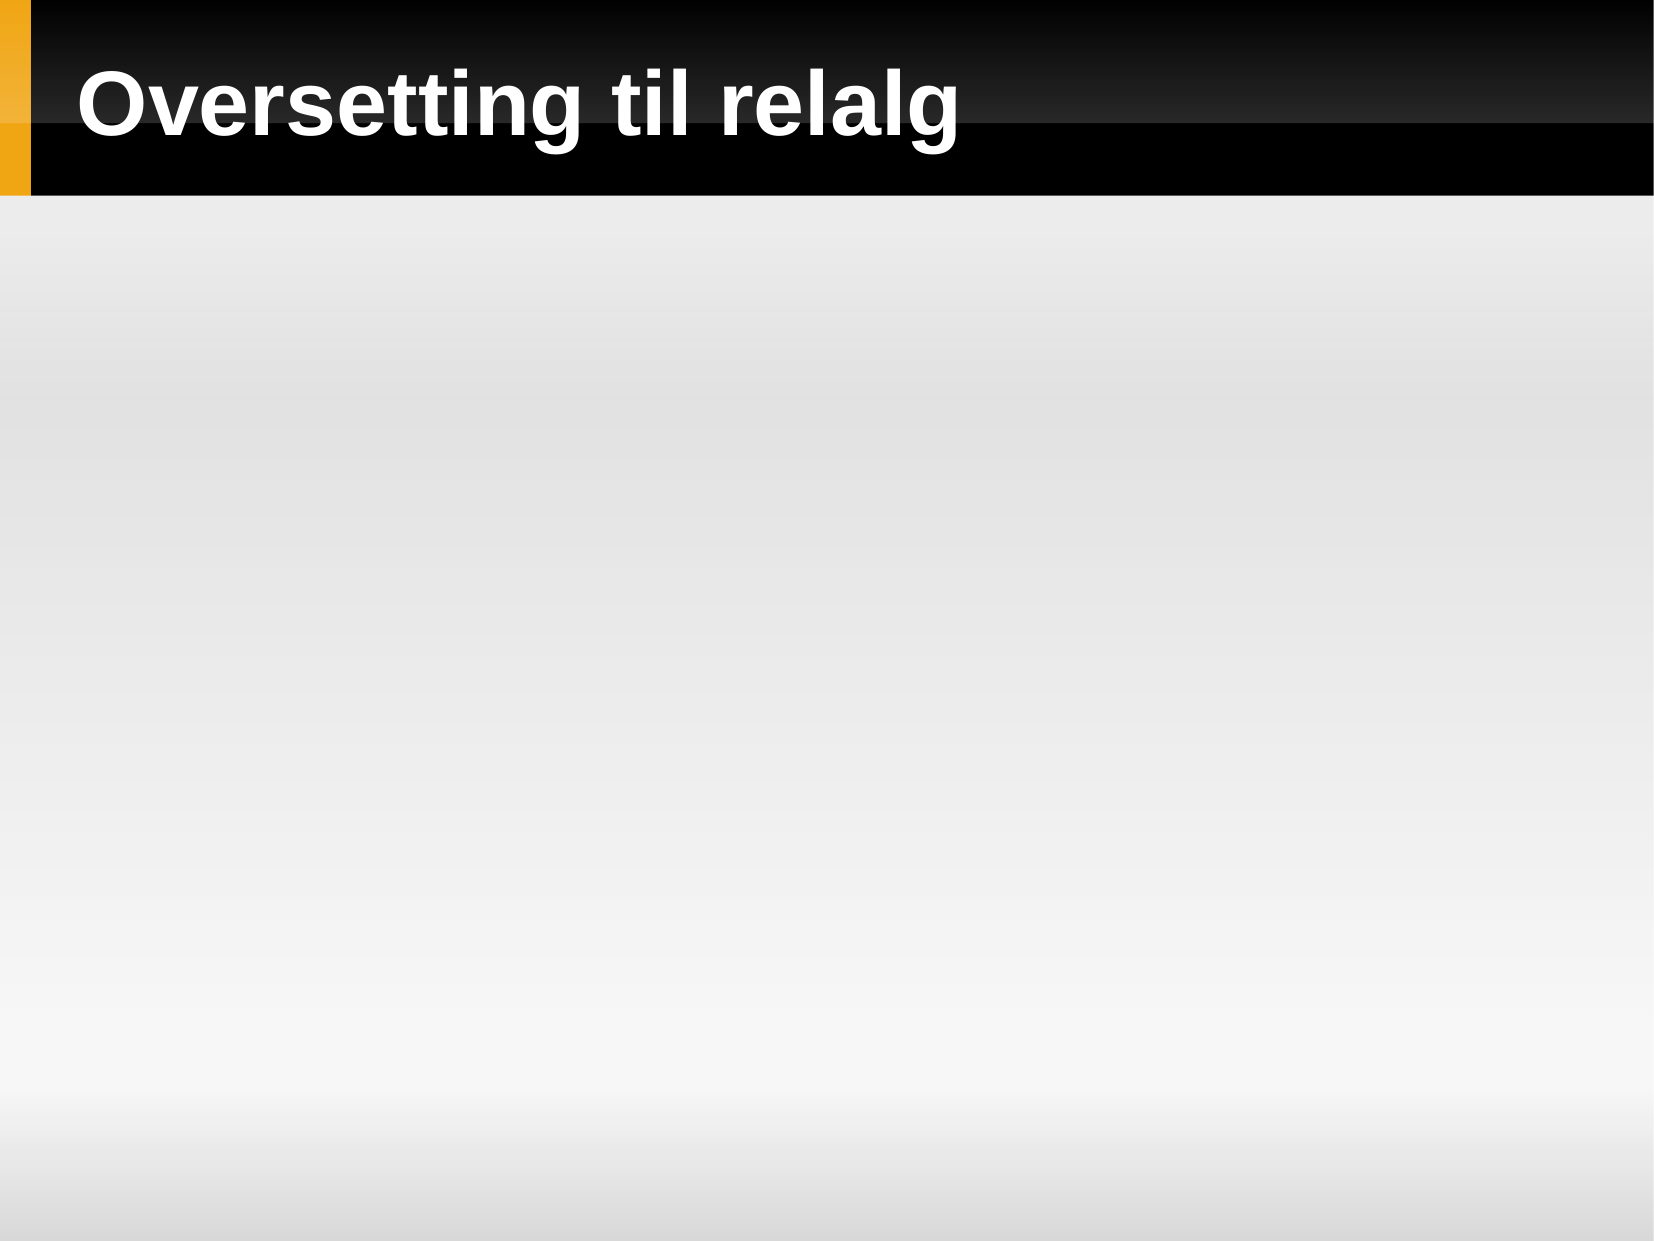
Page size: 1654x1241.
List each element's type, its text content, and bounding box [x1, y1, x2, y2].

picture [0, 0, 1654, 1241]
title Oversetting til relalg [76, 7, 1565, 200]
